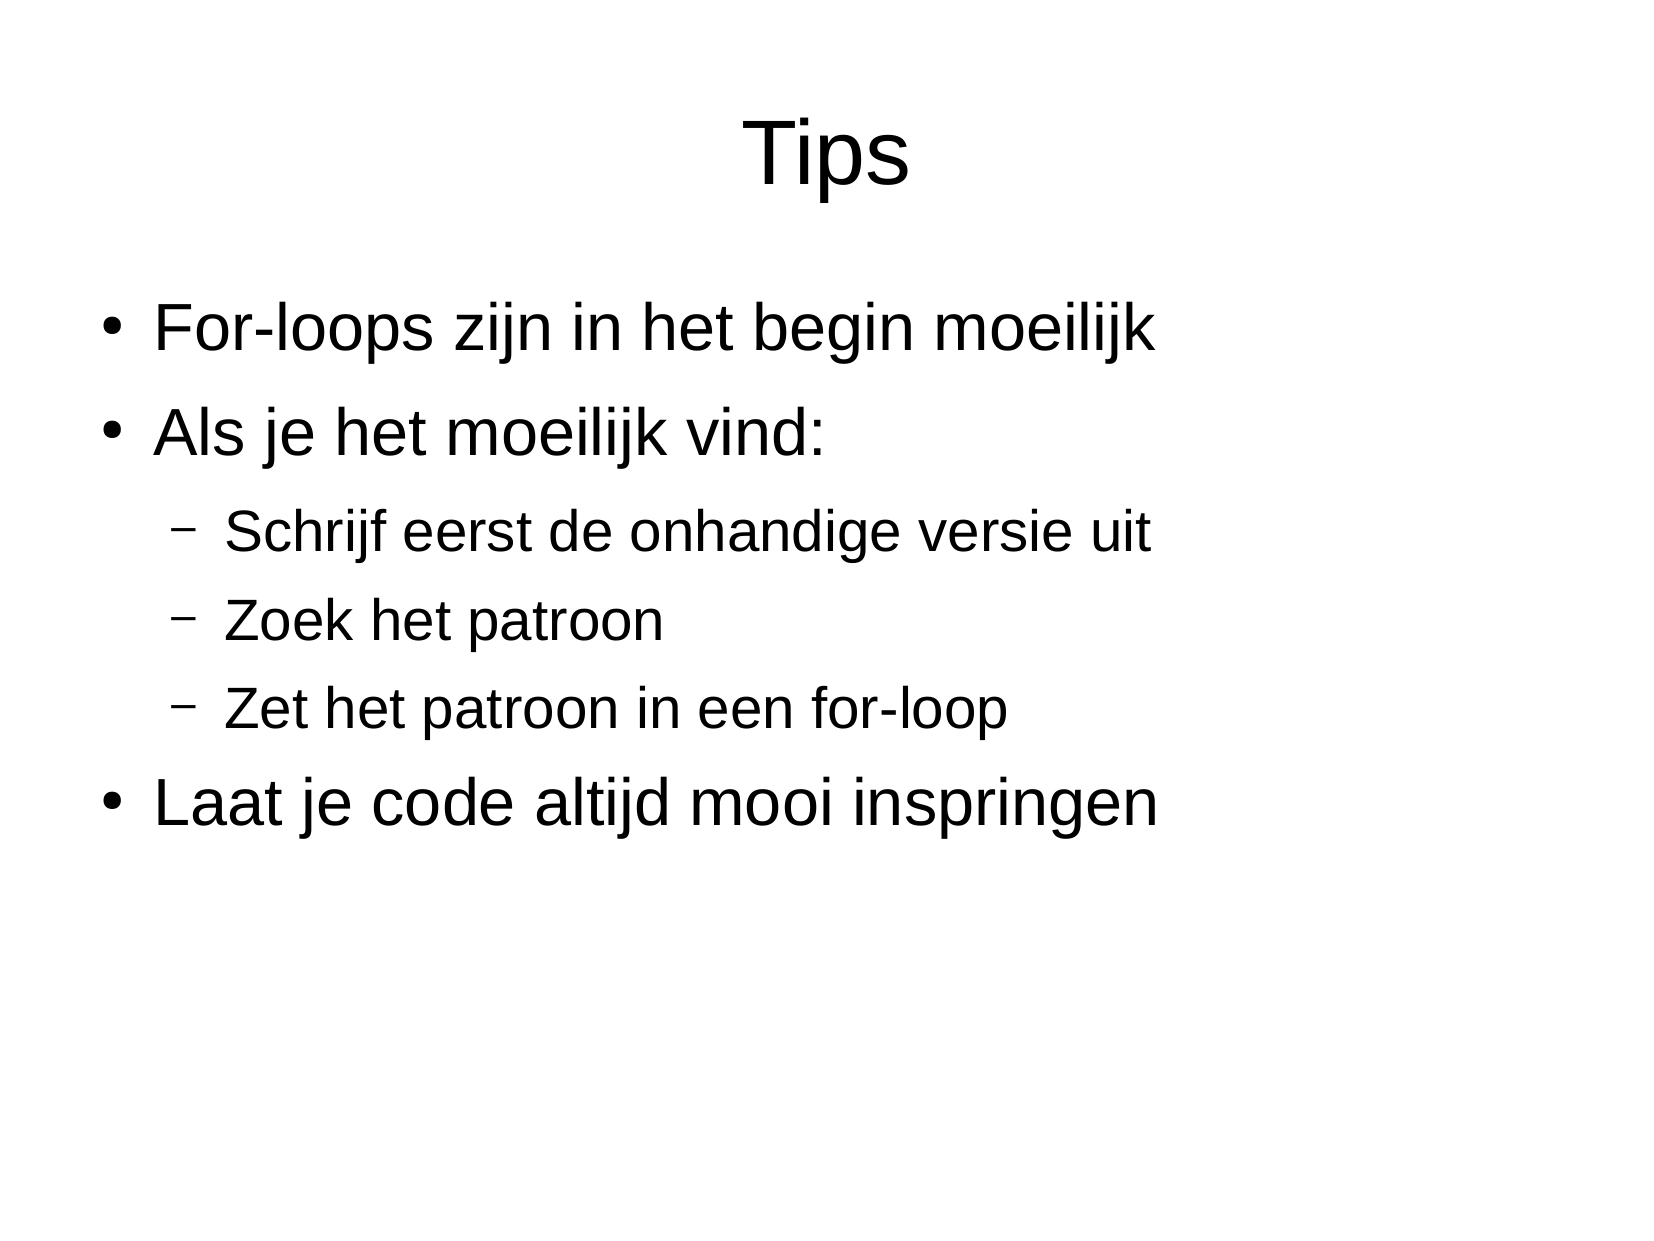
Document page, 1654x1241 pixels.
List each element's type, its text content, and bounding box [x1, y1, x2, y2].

list For-loops zijn in het begin moeilijk Als je het moeilijk vind: Schrijf eerst de onhandige versie uit Zoek het patroon Zet het patroon in een for-loop Laat je code altijd mooi inspringen [82, 290, 1571, 1010]
title Tips [82, 49, 1571, 257]
